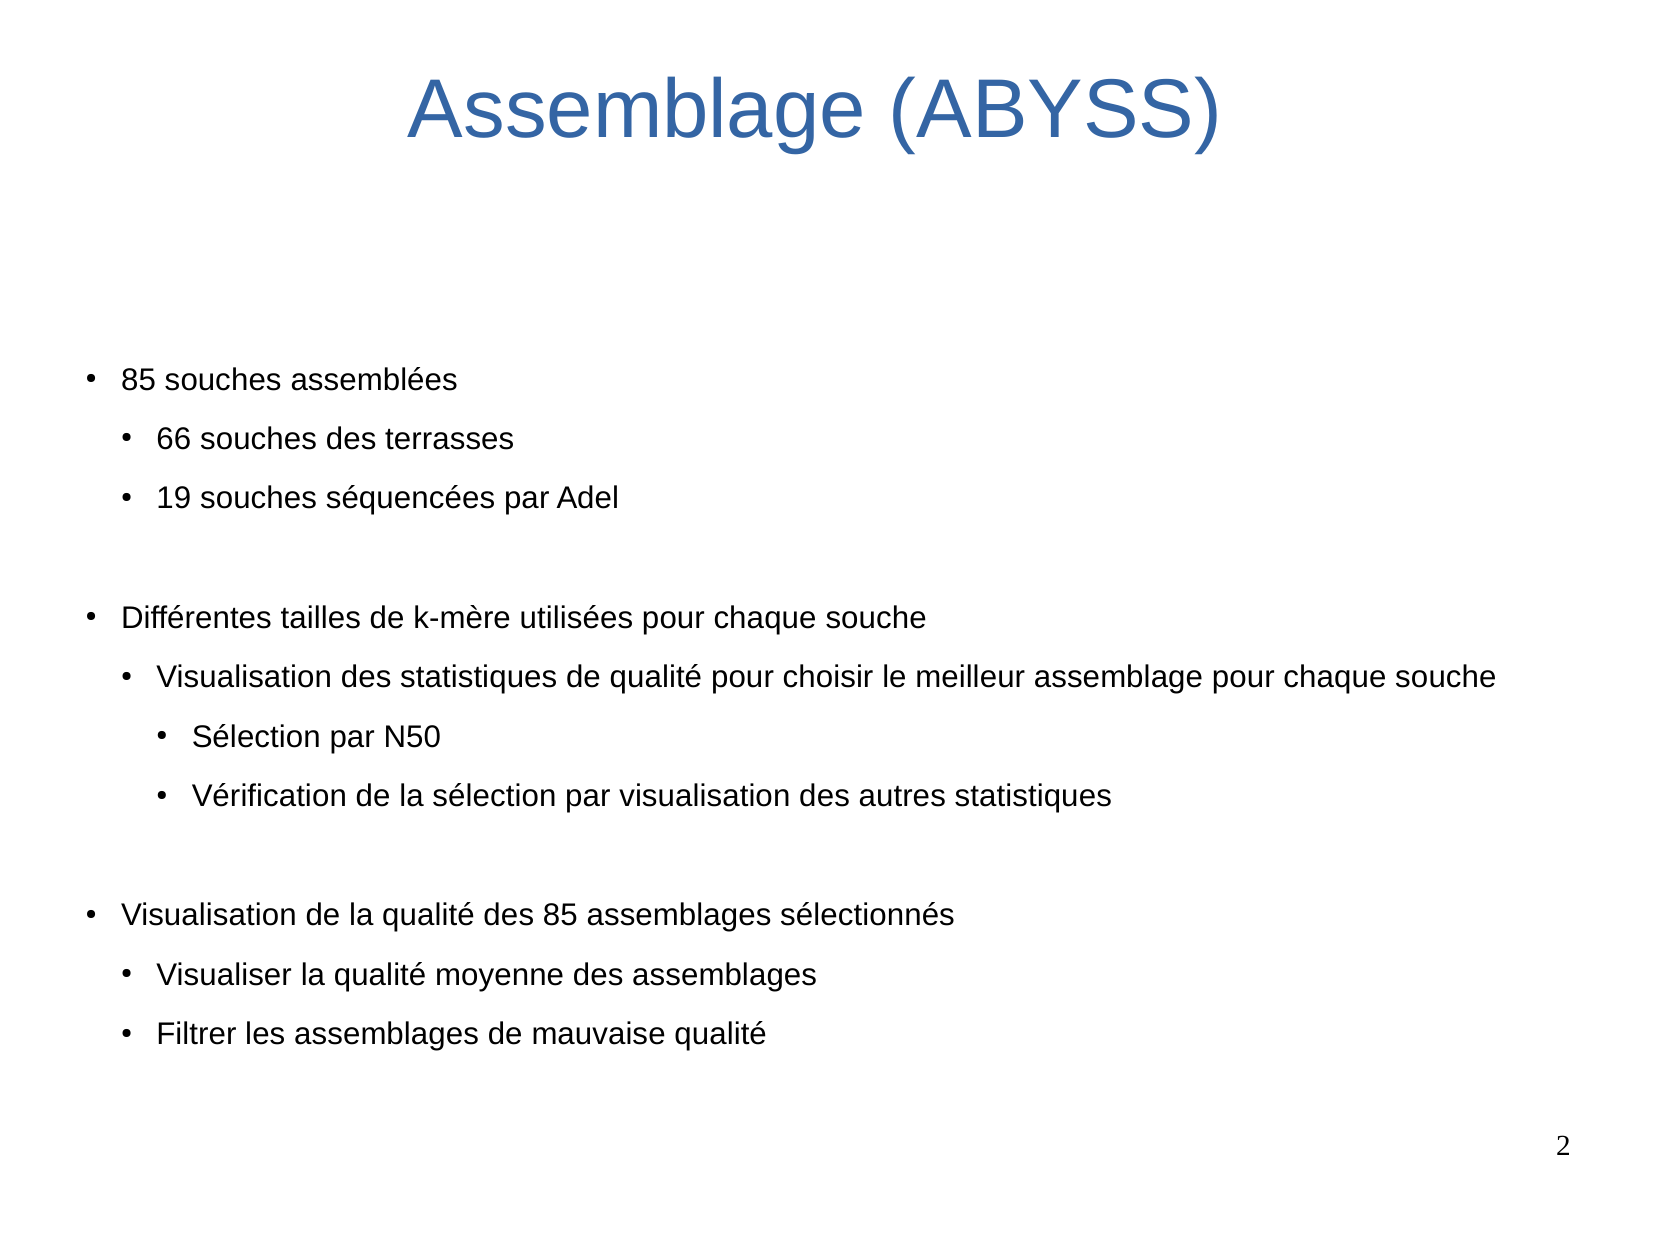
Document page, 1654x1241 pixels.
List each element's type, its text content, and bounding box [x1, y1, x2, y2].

title Assemblage (ABYSS) [70, 5, 1560, 213]
text_box 85 souches assemblées 66 souches des terrasses 19 souches séquencées par Adel Différentes tailles de k-mère utilisées pour chaque souche Visualisation des statistiques de qualité pour choisir le meilleur assemblage pour chaque souche Sélection par N50 Vérification de la sélection par visualisation des autres statistiques Visualisation de la qualité des 85 assemblages sélectionnés Visualiser la qualité moyenne des assemblages Filtrer les assemblages de mauvaise qualité [70, 354, 1571, 1159]
